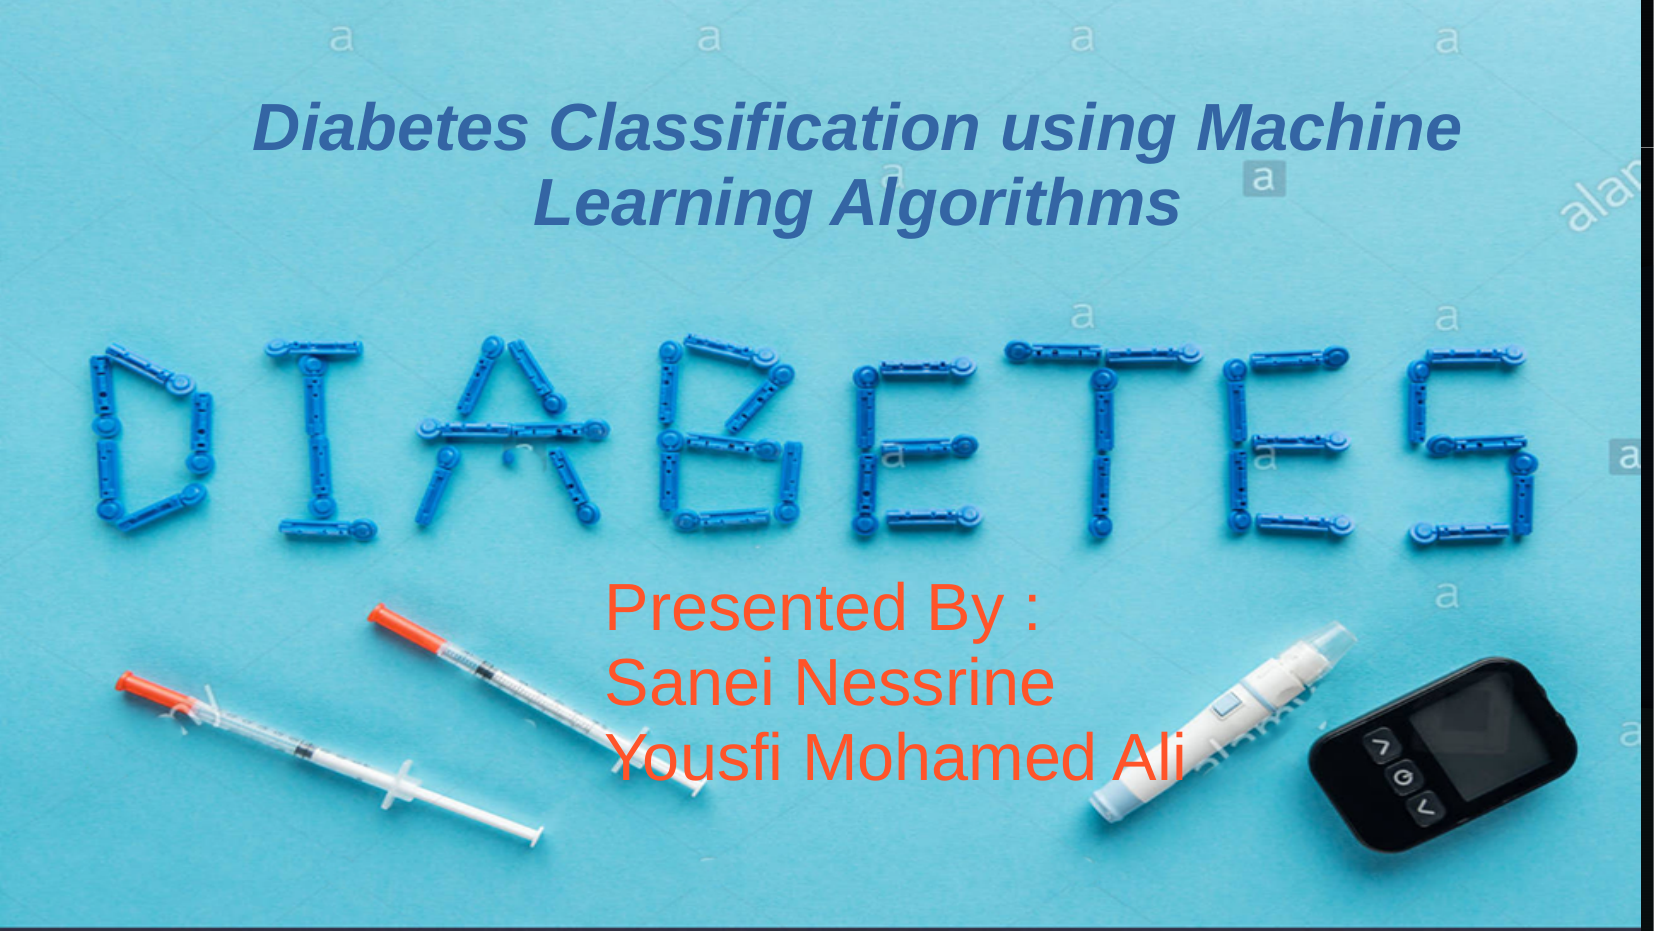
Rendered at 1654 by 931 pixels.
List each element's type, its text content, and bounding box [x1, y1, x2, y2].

picture [0, 0, 1654, 931]
list Presented By : Sanei Nessrine Yousfi Mohamed Ali [533, 570, 1261, 931]
list Diabetes Classification using Machine Learning Algorithms [105, 90, 1541, 301]
